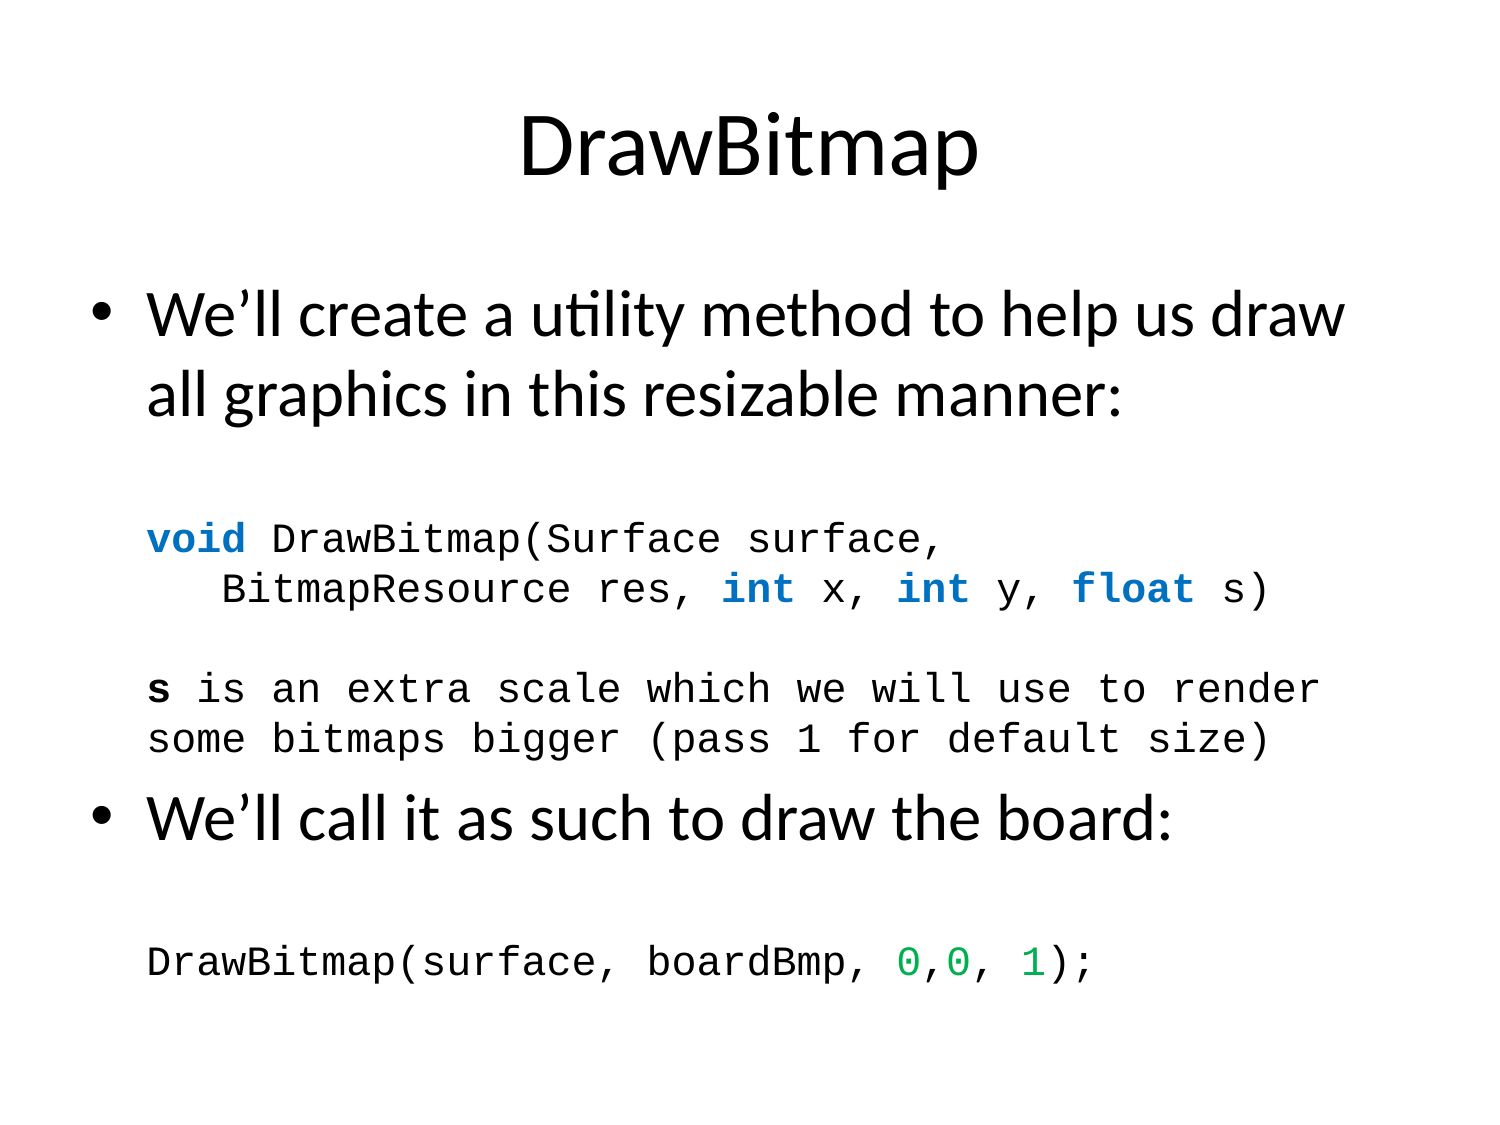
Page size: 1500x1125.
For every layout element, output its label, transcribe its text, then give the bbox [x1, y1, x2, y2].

list We’ll create a utility method to help us draw all graphics in this resizable manner: void DrawBitmap(Surface surface, BitmapResource res, int x, int y, float s) s is an extra scale which we will use to render some bitmaps bigger (pass 1 for default size) We’ll call it as such to draw the board: DrawBitmap(surface, boardBmp, 0,0, 1); [75, 262, 1425, 1005]
title DrawBitmap [75, 45, 1425, 233]
